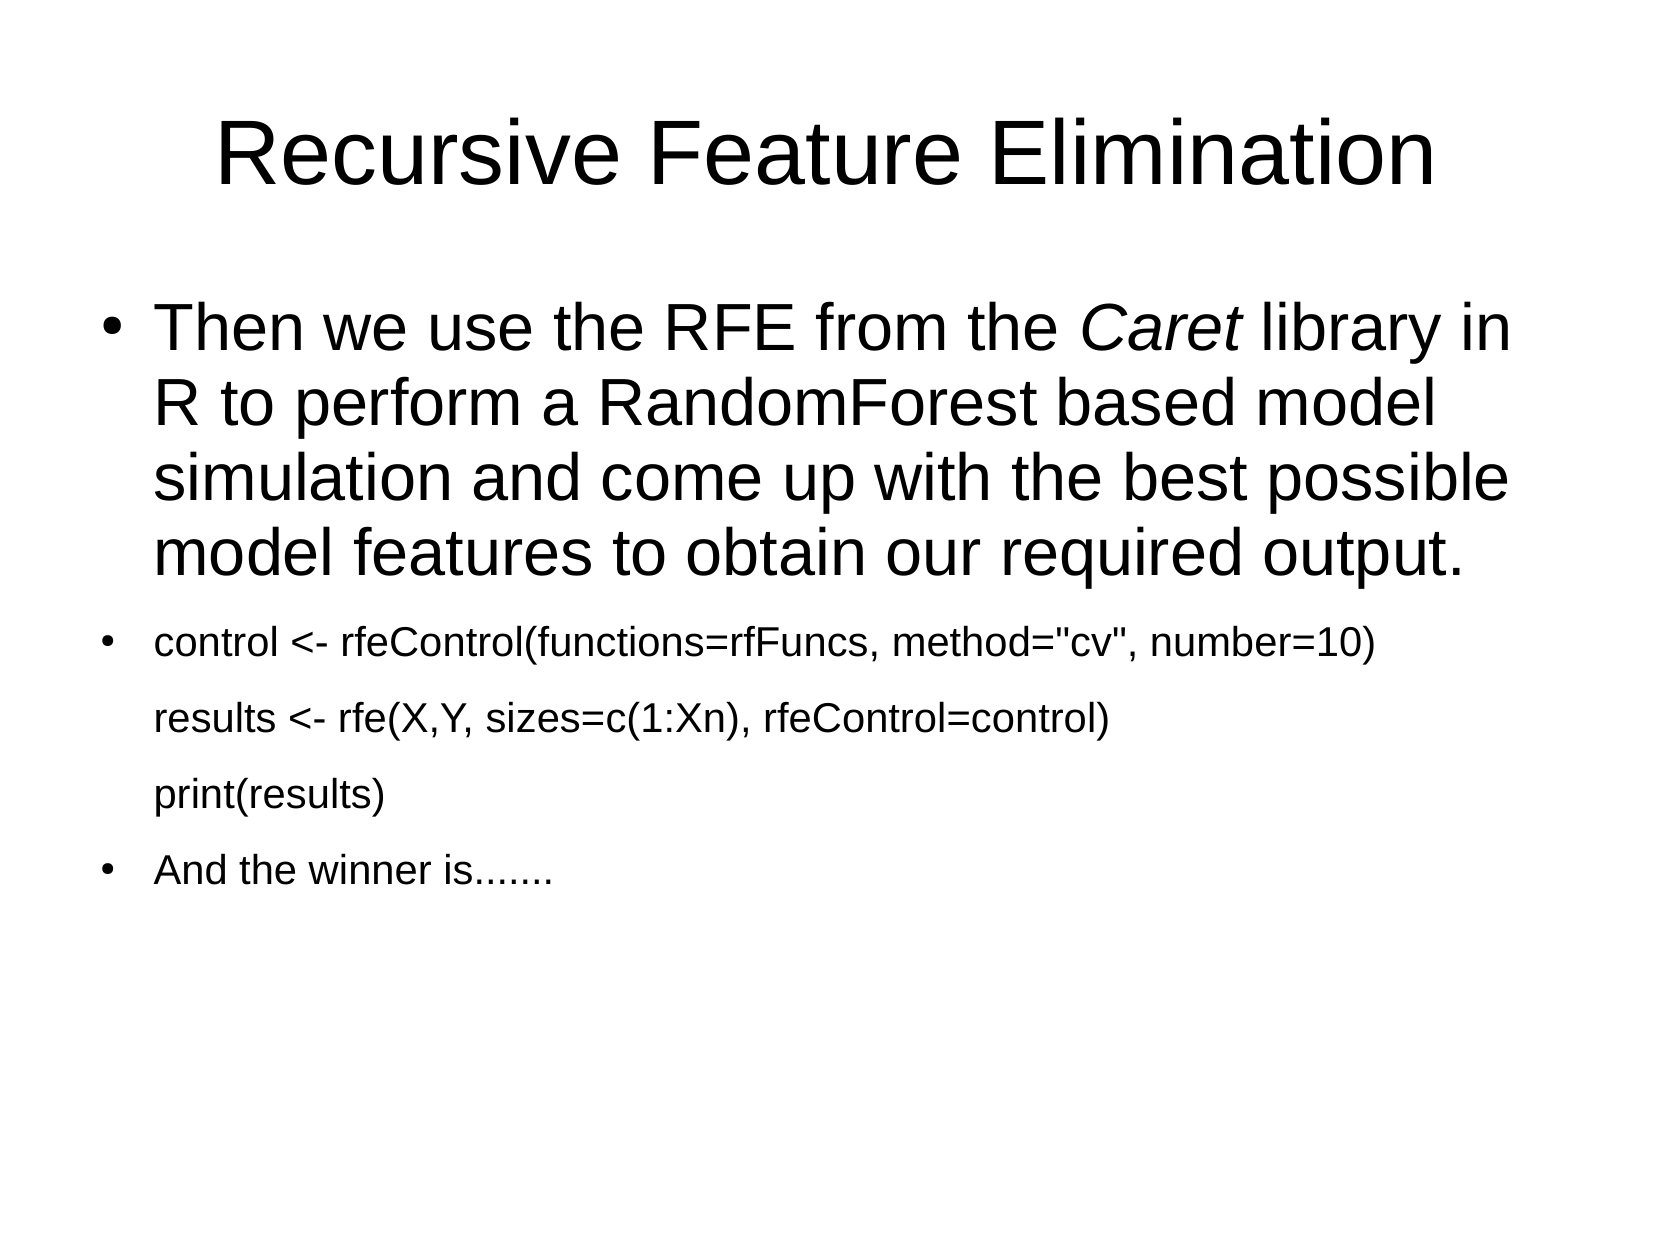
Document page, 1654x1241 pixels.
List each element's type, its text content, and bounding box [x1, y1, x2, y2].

list Then we use the RFE from the Caret library in R to perform a RandomForest based model simulation and come up with the best possible model features to obtain our required output. control <- rfeControl(functions=rfFuncs, method="cv", number=10) results <- rfe(X,Y, sizes=c(1:Xn), rfeControl=control) print(results) And the winner is....... [82, 290, 1571, 1109]
title Recursive Feature Elimination [82, 49, 1571, 257]
